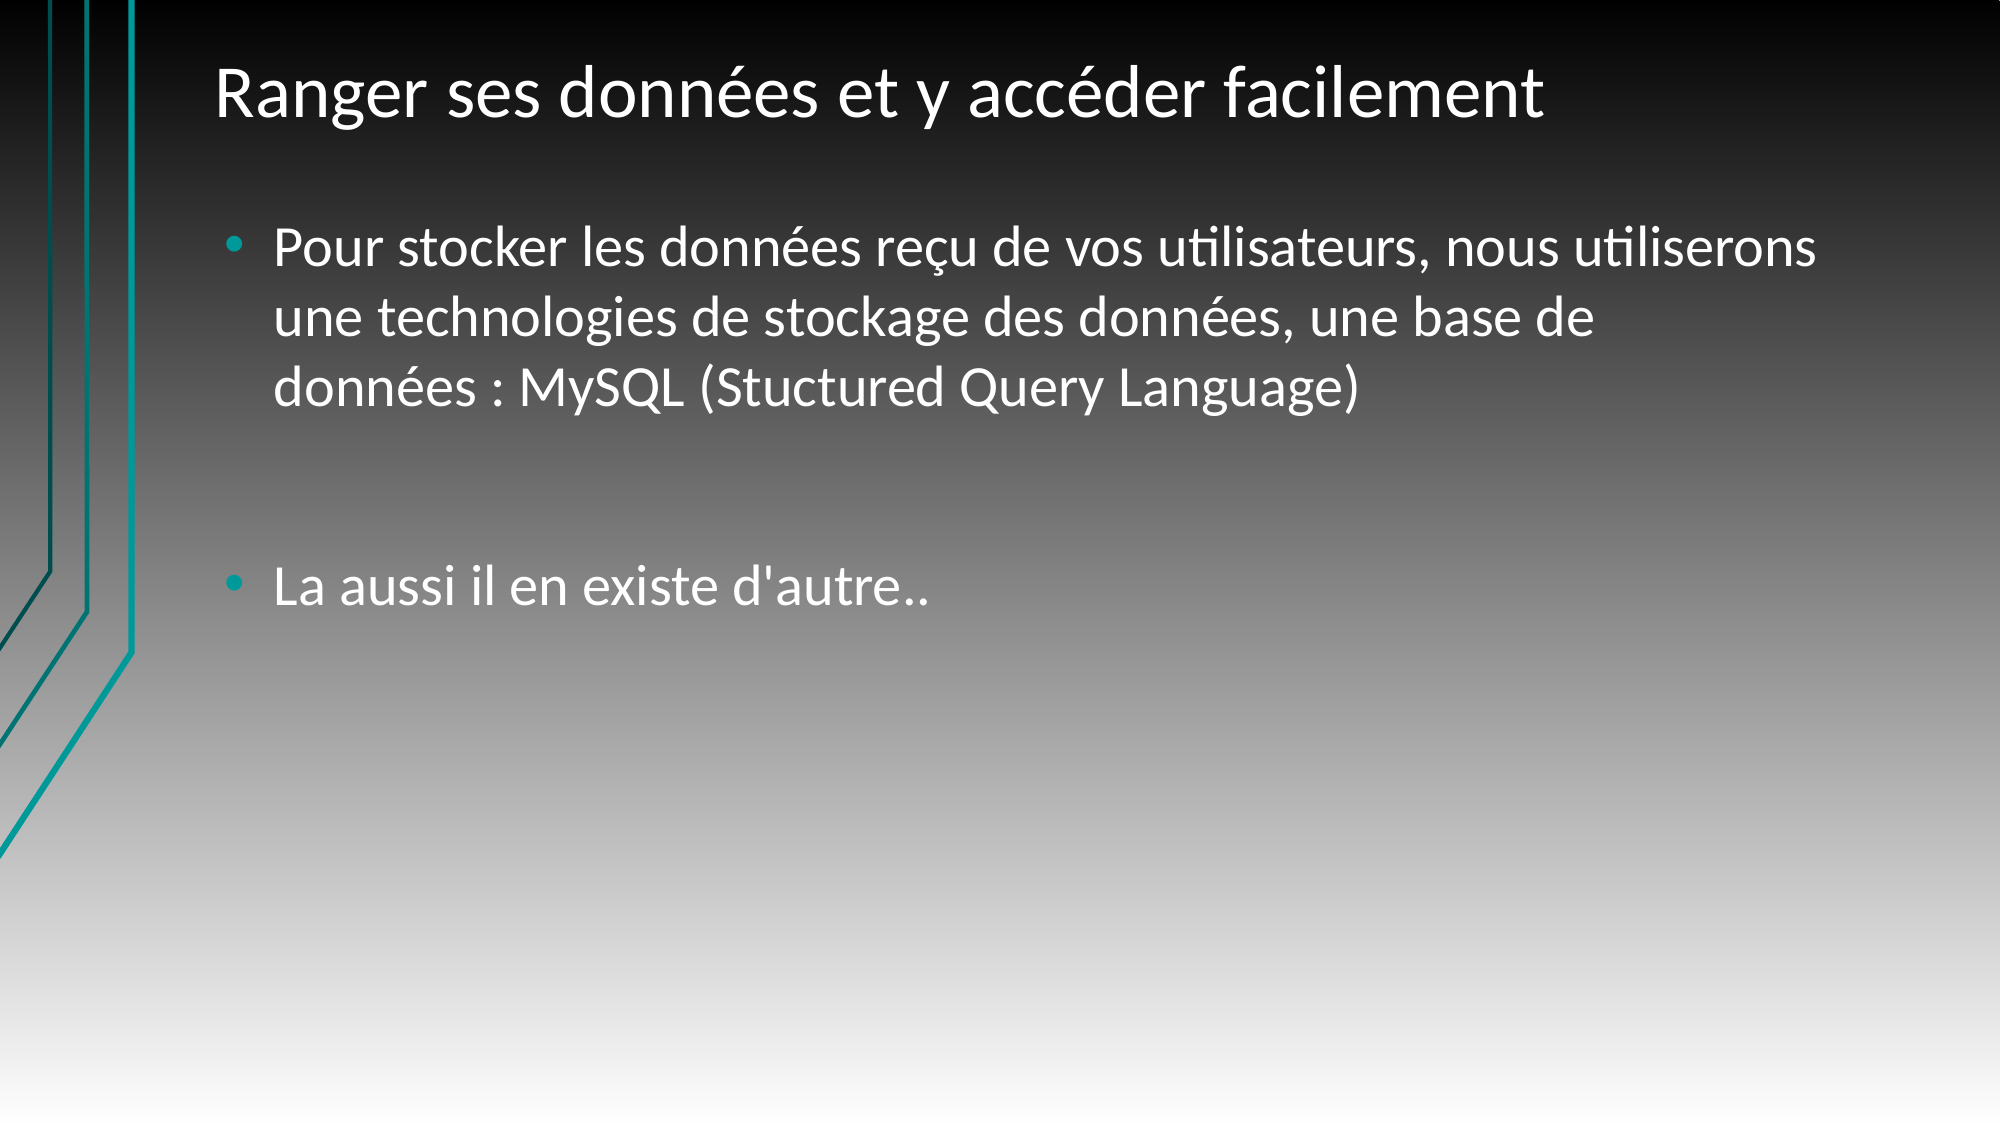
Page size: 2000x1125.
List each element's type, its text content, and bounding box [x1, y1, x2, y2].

list Pour stocker les données reçu de vos utilisateurs, nous utiliserons une technologies de stockage des données, une base de données : MySQL (Stuctured Query Language) La aussi il en existe d'autre.. [177, 200, 1843, 1016]
title Ranger ses données et y accéder facilement [200, 45, 1900, 149]
